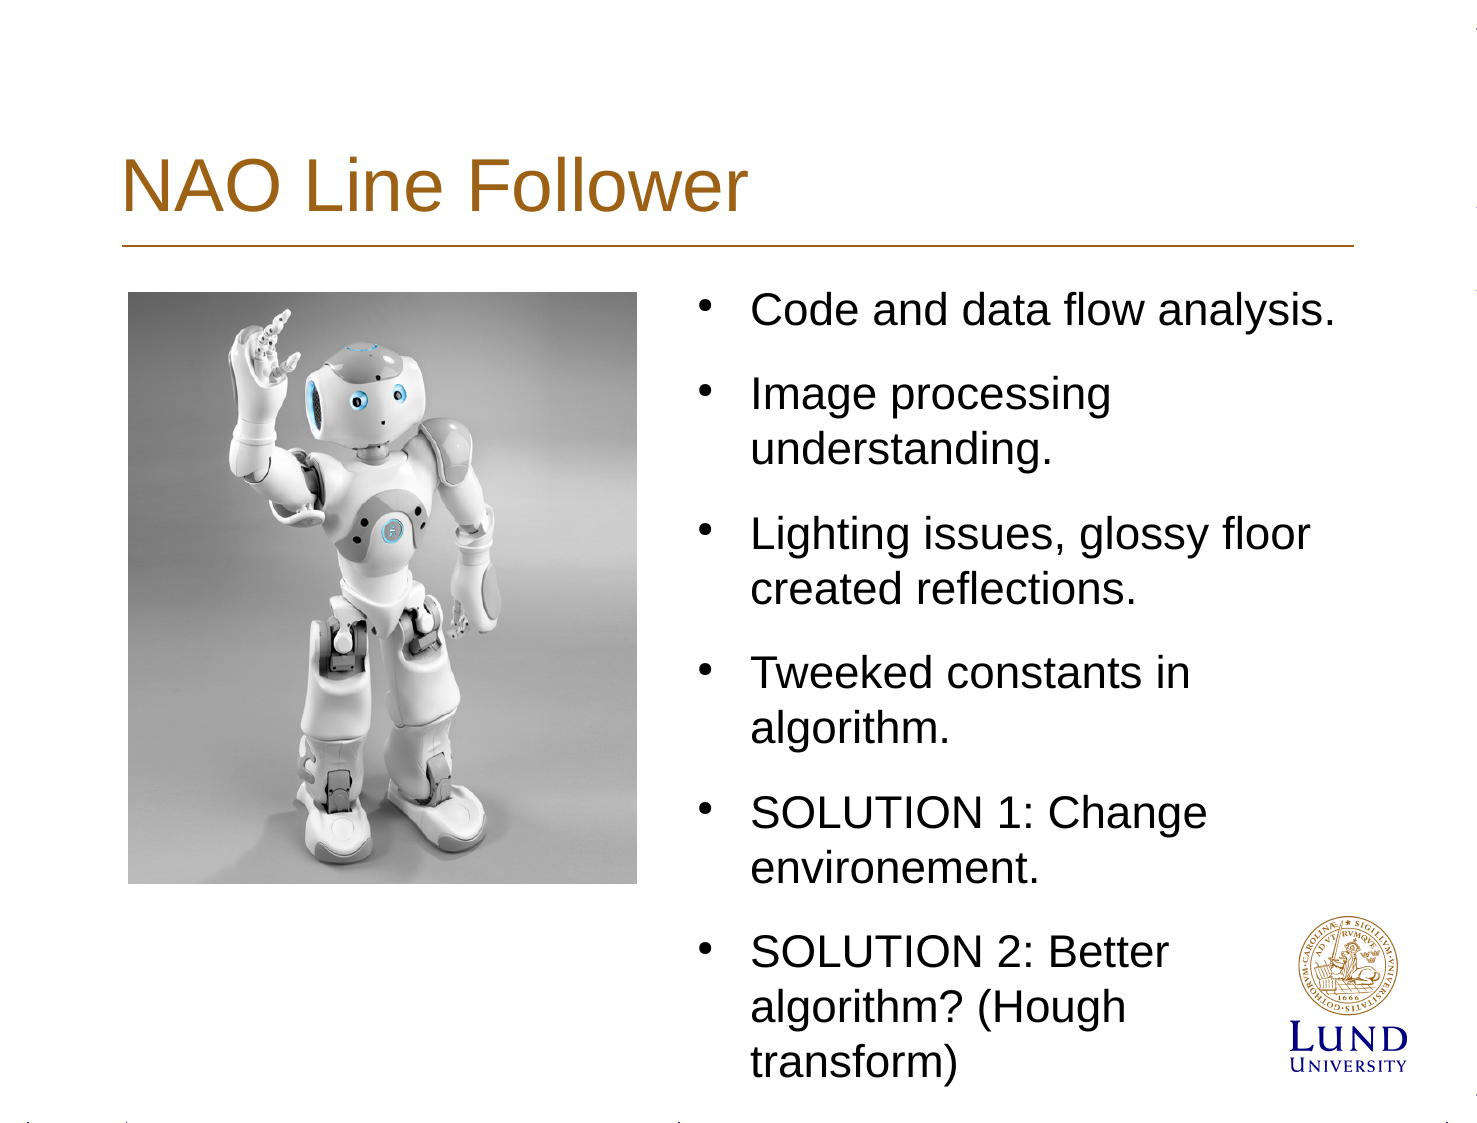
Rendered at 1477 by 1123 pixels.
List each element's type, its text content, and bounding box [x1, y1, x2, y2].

list [121, 273, 636, 884]
picture [128, 292, 637, 884]
list Code and data flow analysis. Image processing understanding. Lighting issues, glossy floor created reflections. Tweeked constants in algorithm. SOLUTION 1: Change environement. SOLUTION 2: Better algorithm? (Hough transform) [664, 272, 1356, 849]
picture [1290, 916, 1407, 1072]
title NAO Line Follower [105, 46, 1354, 234]
